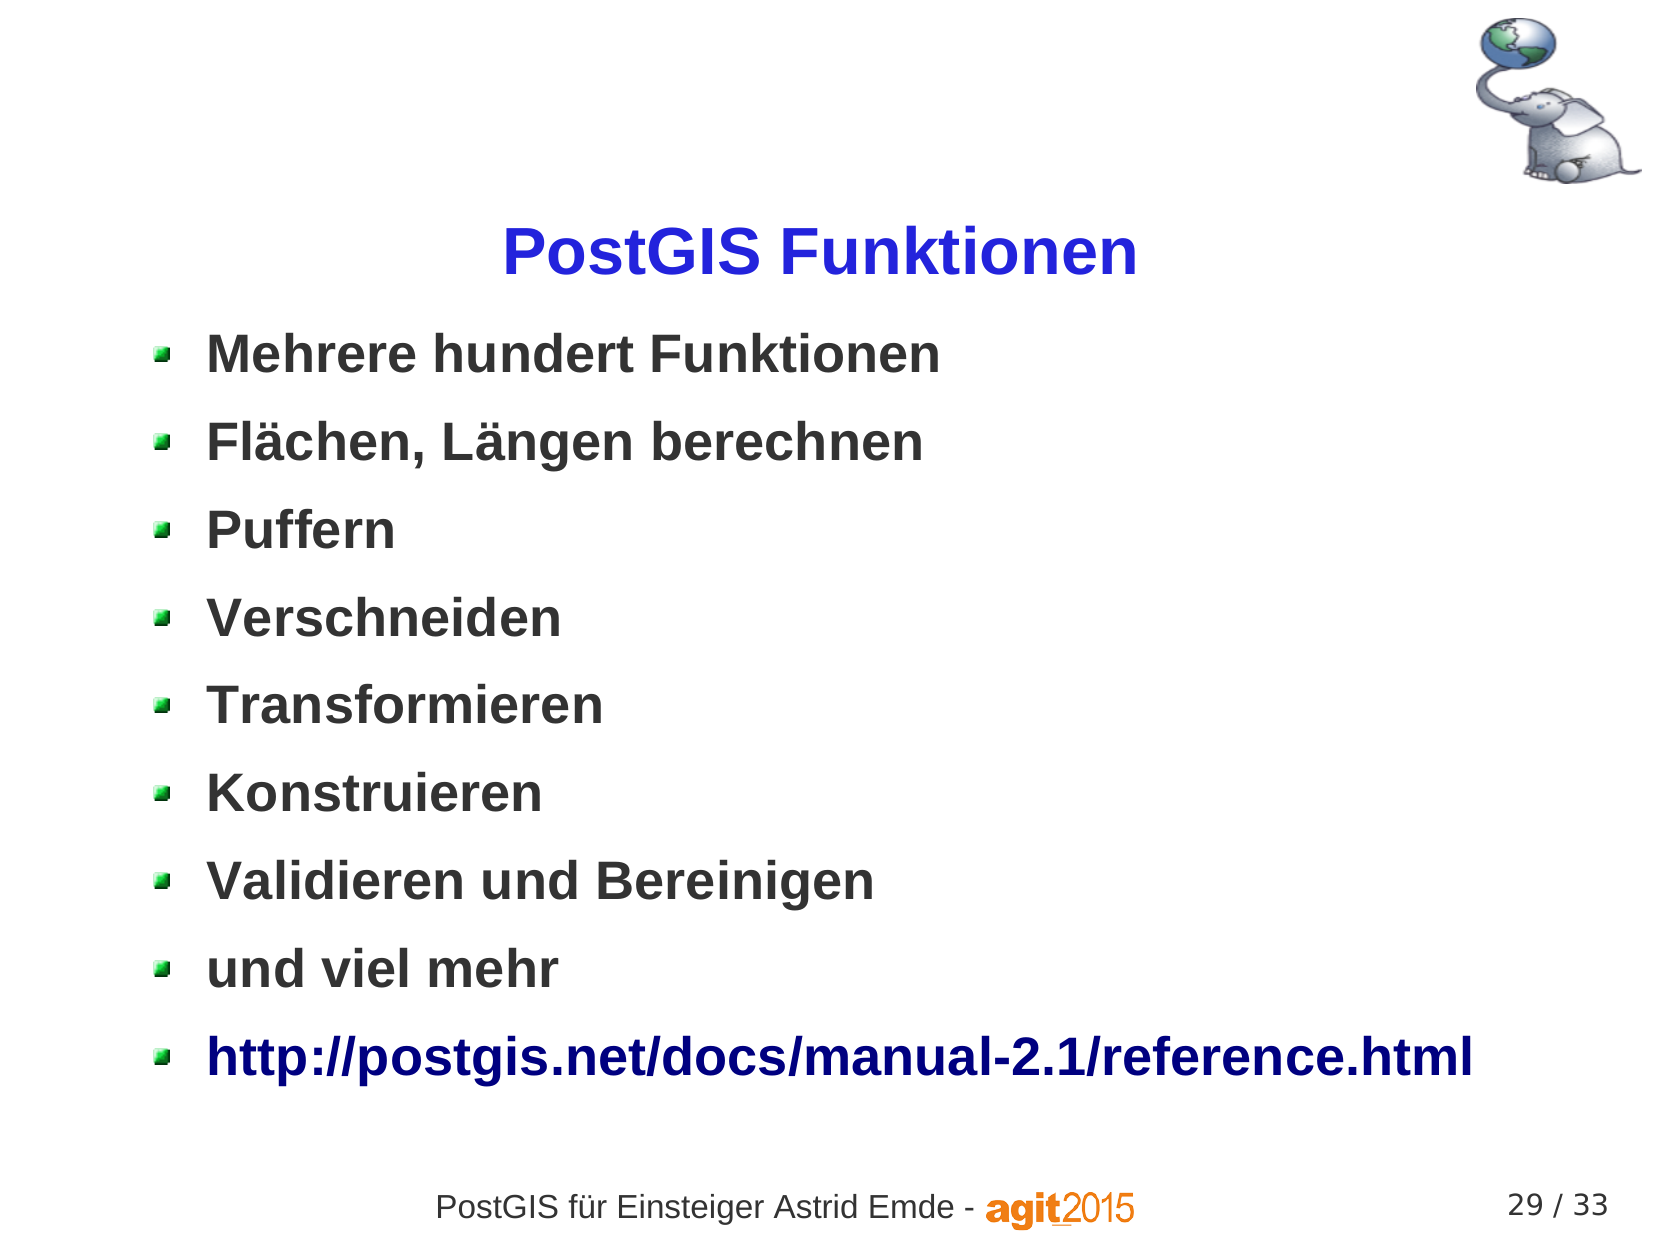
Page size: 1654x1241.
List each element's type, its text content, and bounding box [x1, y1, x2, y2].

title PostGIS Funktionen [76, 177, 1565, 325]
list Mehrere hundert Funktionen Flächen, Längen berechnen Puffern Verschneiden Transformieren Konstruieren Validieren und Bereinigen und viel mehr http://postgis.net/docs/manual-2.1/reference.html [135, 323, 1625, 1241]
picture [1476, 18, 1642, 184]
